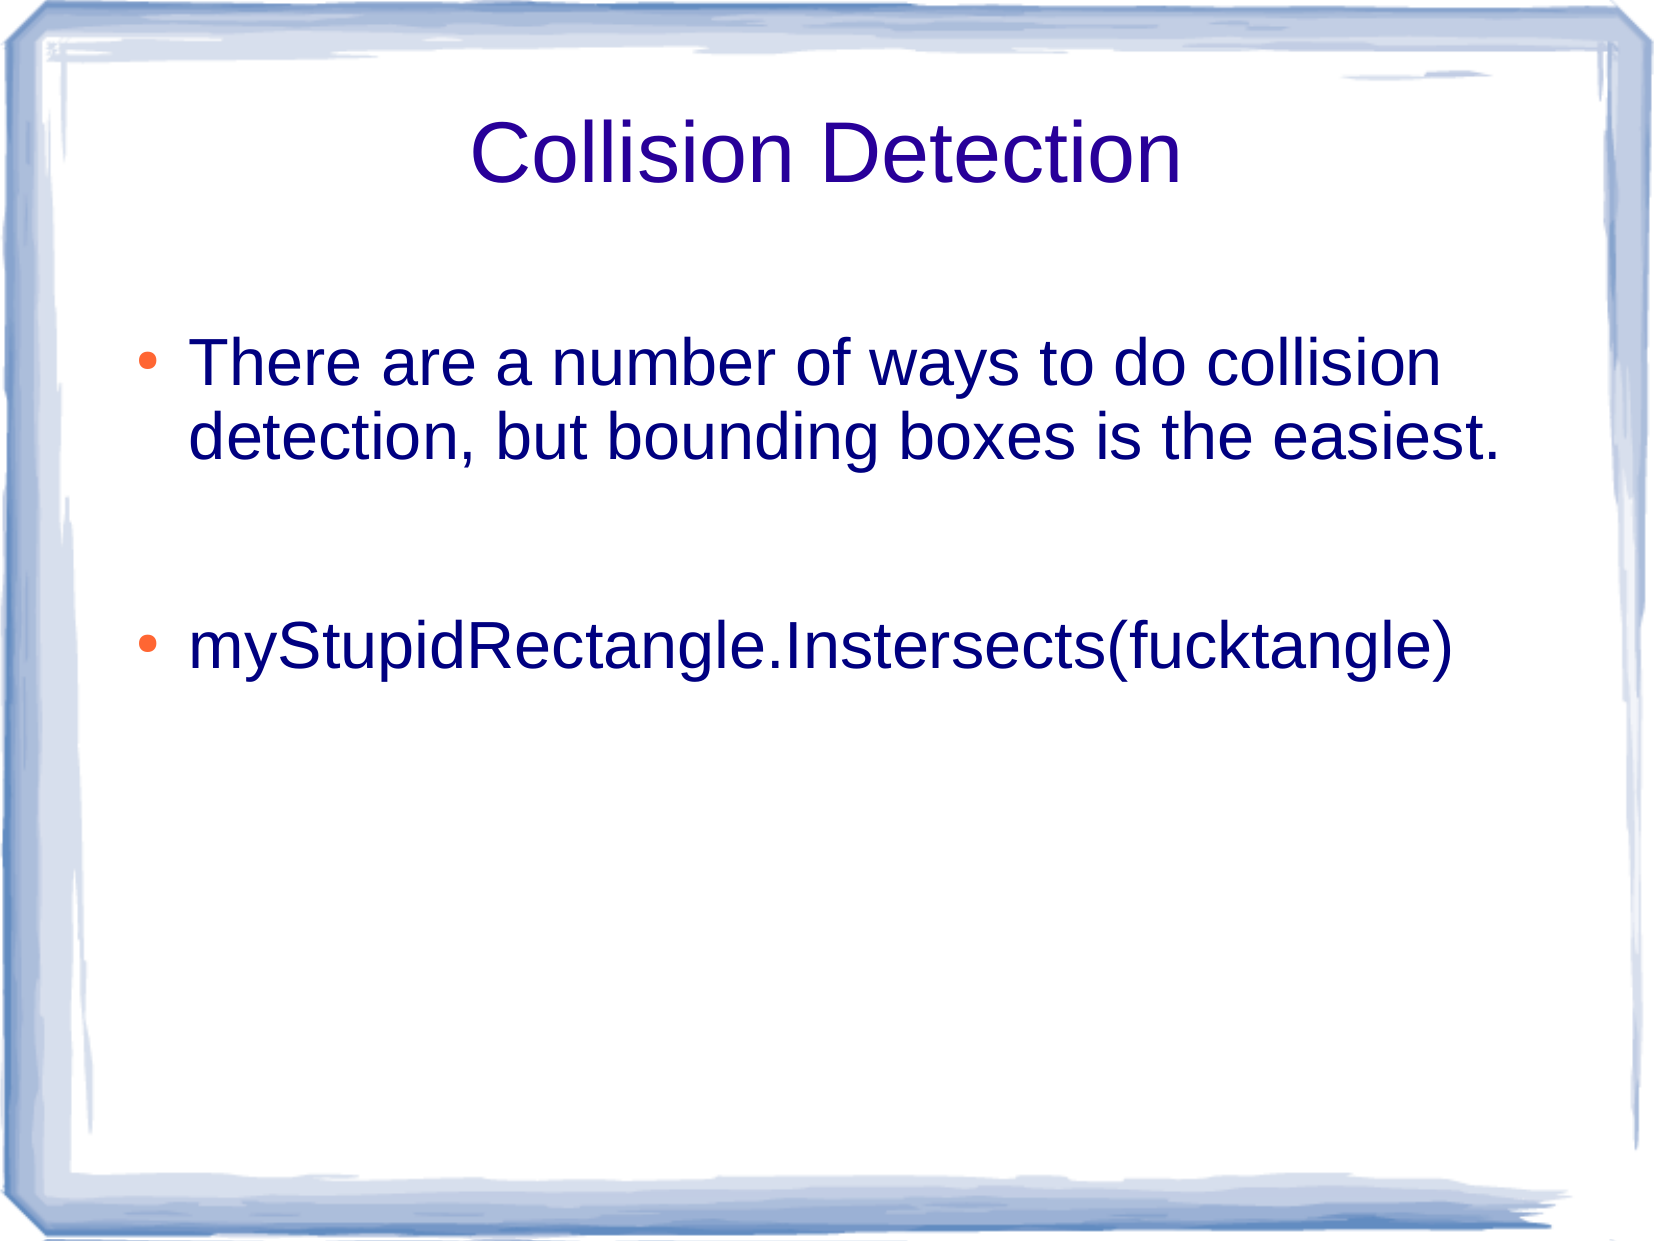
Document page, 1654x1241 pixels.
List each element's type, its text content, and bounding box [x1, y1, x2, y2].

picture [0, 0, 1654, 1241]
list There are a number of ways to do collision detection, but bounding boxes is the easiest. myStupidRectangle.Instersects(fucktangle) [118, 324, 1571, 1004]
title Collision Detection [82, 49, 1571, 257]
